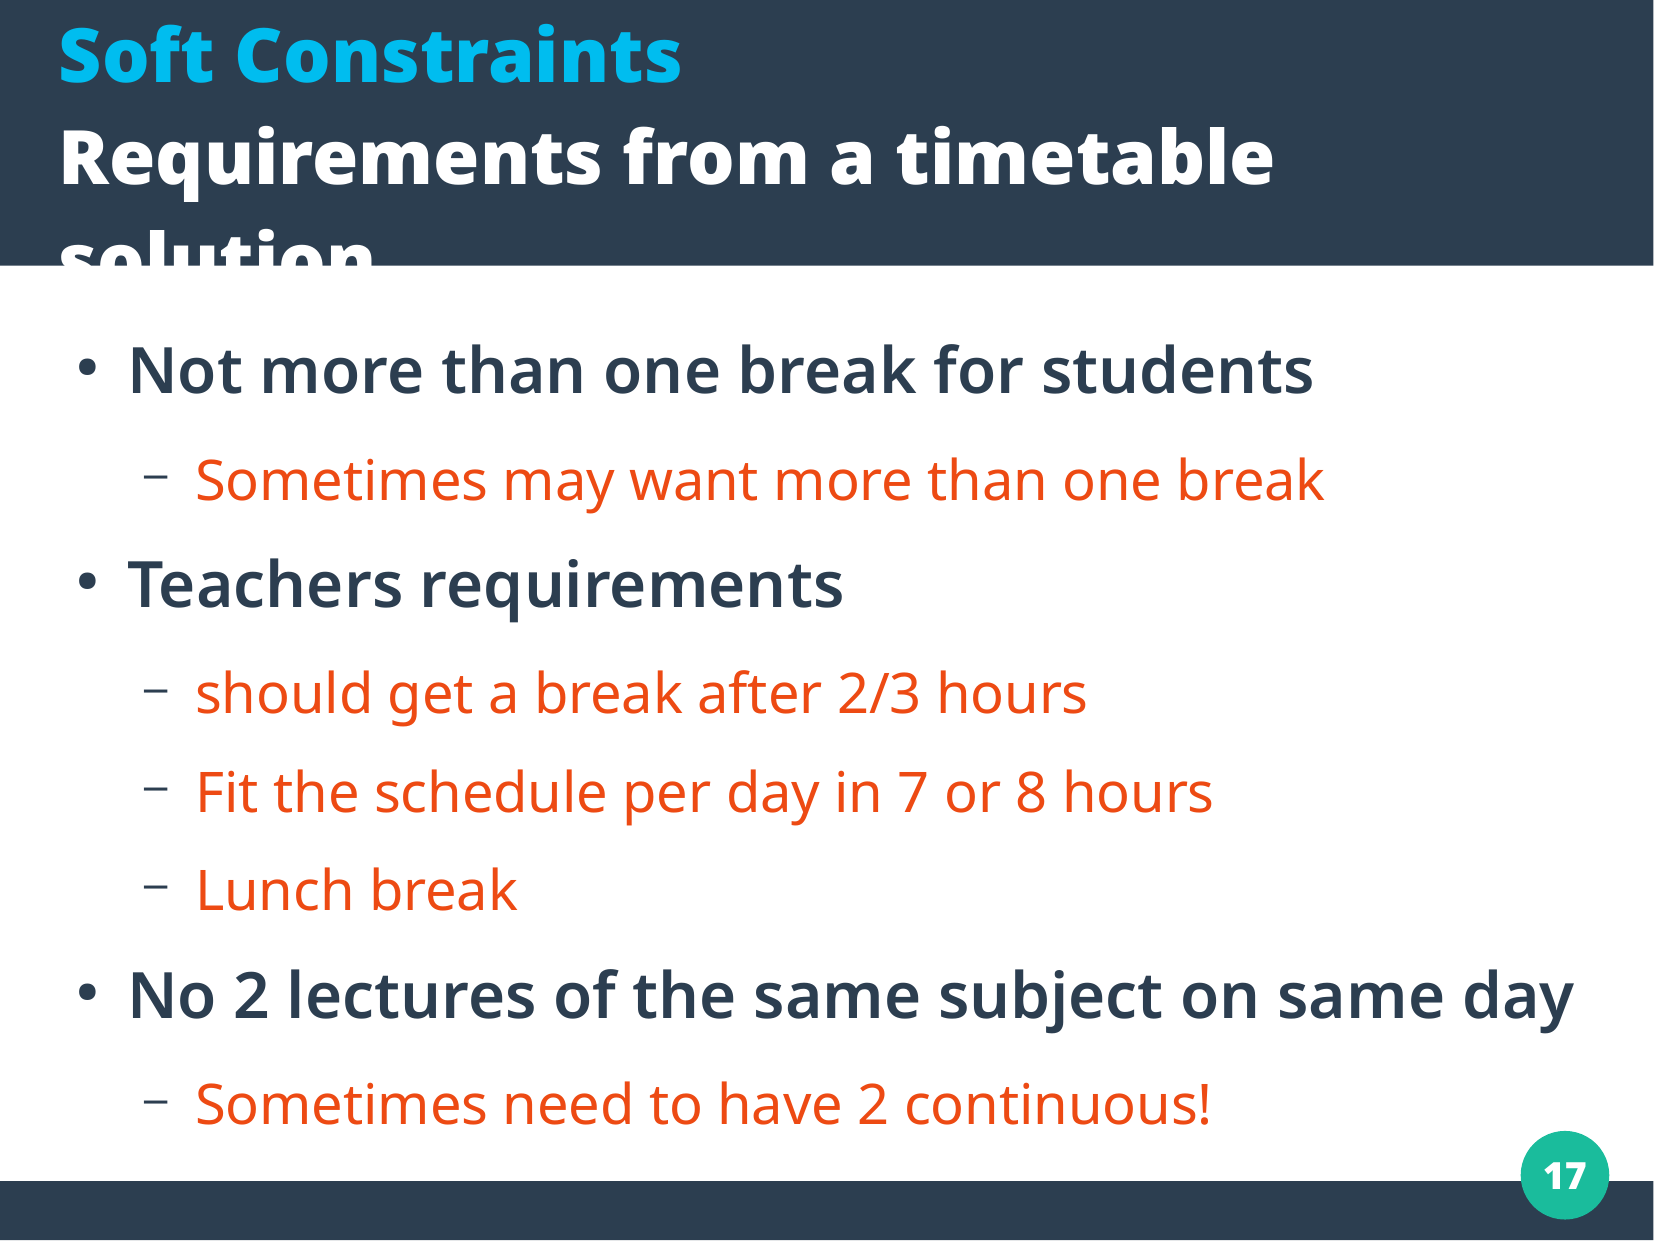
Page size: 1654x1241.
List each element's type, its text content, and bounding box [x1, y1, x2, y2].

title Soft Constraints Requirements from a timetable solution [59, 2, 1595, 160]
list Not more than one break for students Sometimes may want more than one break Teachers requirements should get a break after 2/3 hours Fit the schedule per day in 7 or 8 hours Lunch break No 2 lectures of the same subject on same day Sometimes need to have 2 continuous! [59, 324, 1595, 1152]
